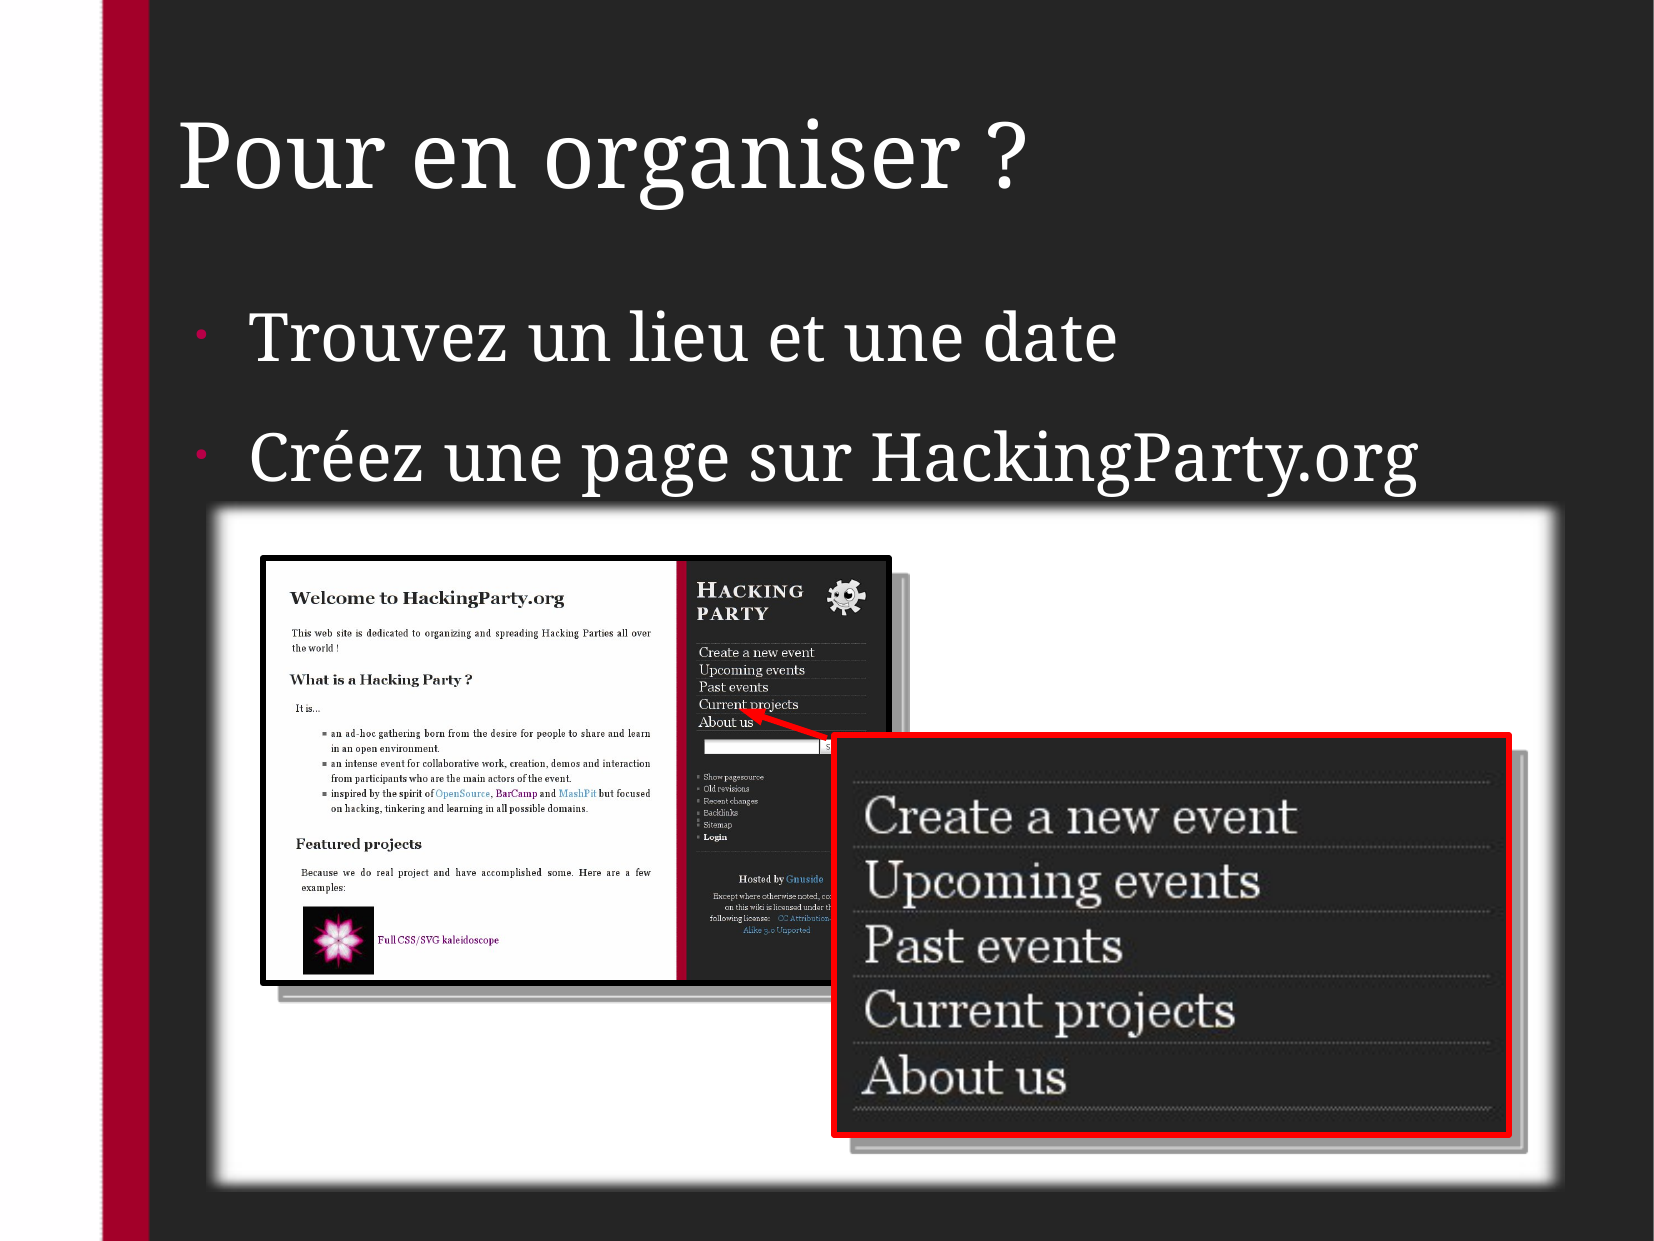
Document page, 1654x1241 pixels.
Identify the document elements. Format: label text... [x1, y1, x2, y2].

list Trouvez un lieu et une date Créez une page sur HackingParty.org [177, 290, 1595, 1109]
title Pour en organiser ? [177, 56, 1595, 250]
picture [0, 0, 1654, 1241]
